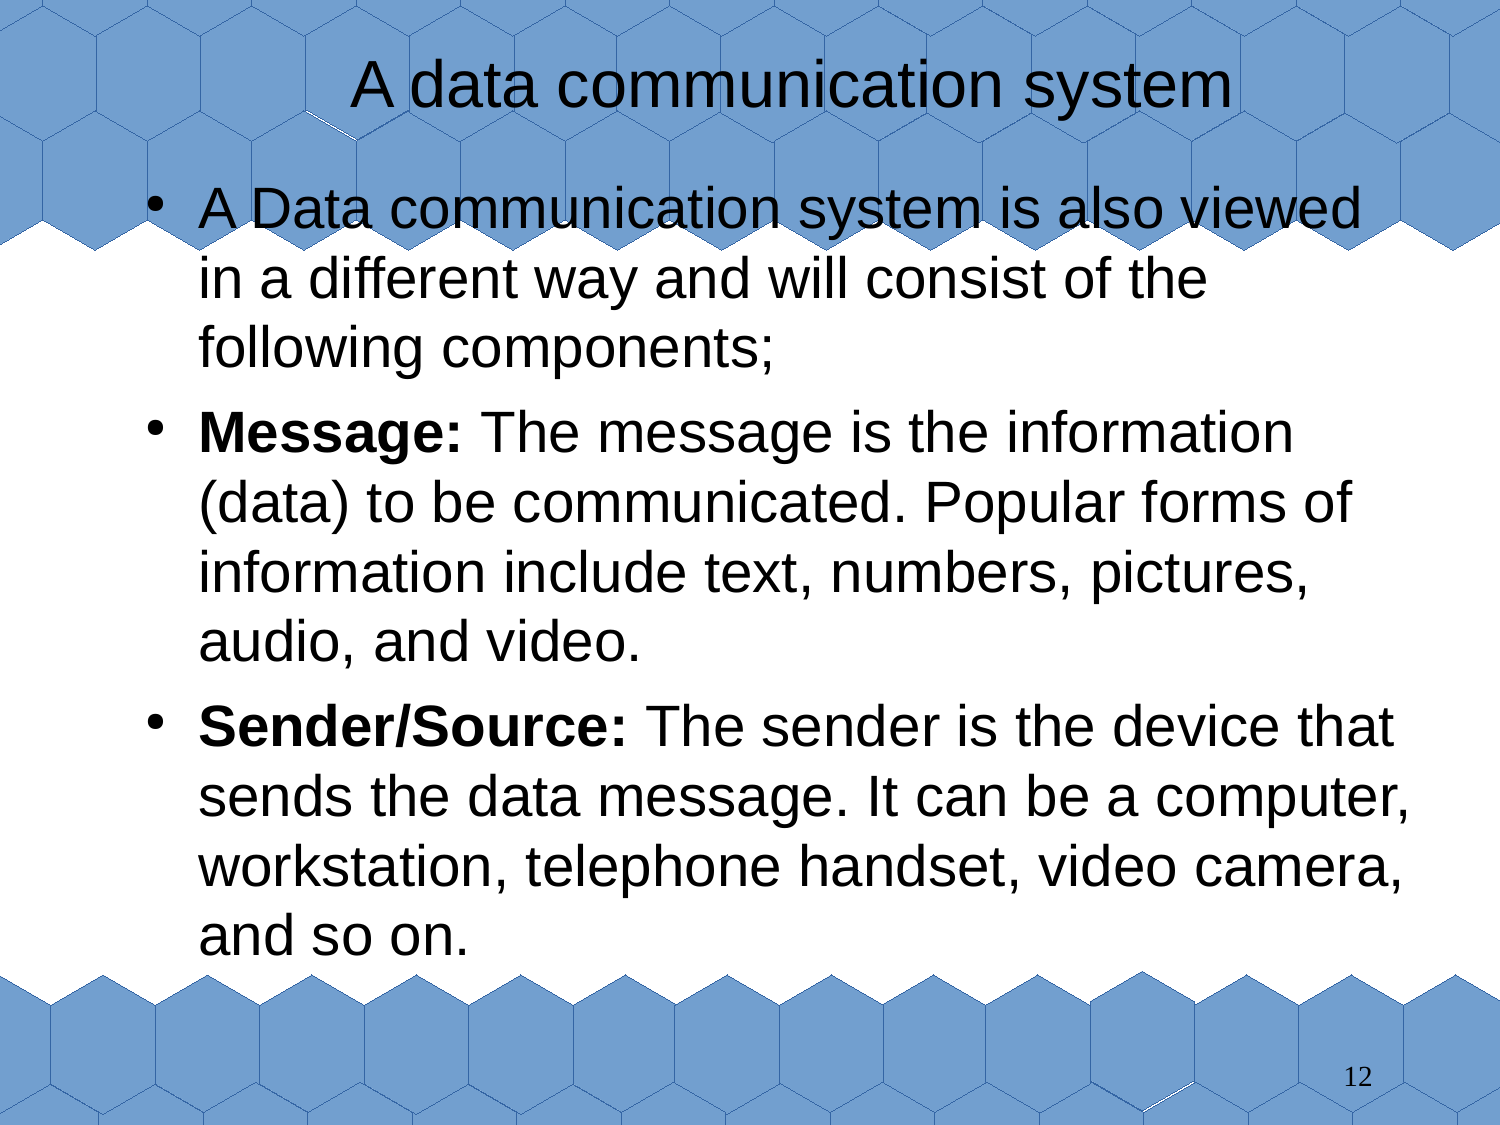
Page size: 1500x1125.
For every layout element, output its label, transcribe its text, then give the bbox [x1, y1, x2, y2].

list A Data communication system is also viewed in a different way and will consist of the following components; Message: The message is the information (data) to be communicated. Popular forms of information include text, numbers, pictures, audio, and video. Sender/Source: The sender is the device that sends the data message. It can be a computer, workstation, telephone handset, video camera, and so on. [112, 162, 1438, 1025]
title A data communication system [112, 0, 1438, 162]
text_box <number> [1074, 1050, 1388, 1125]
